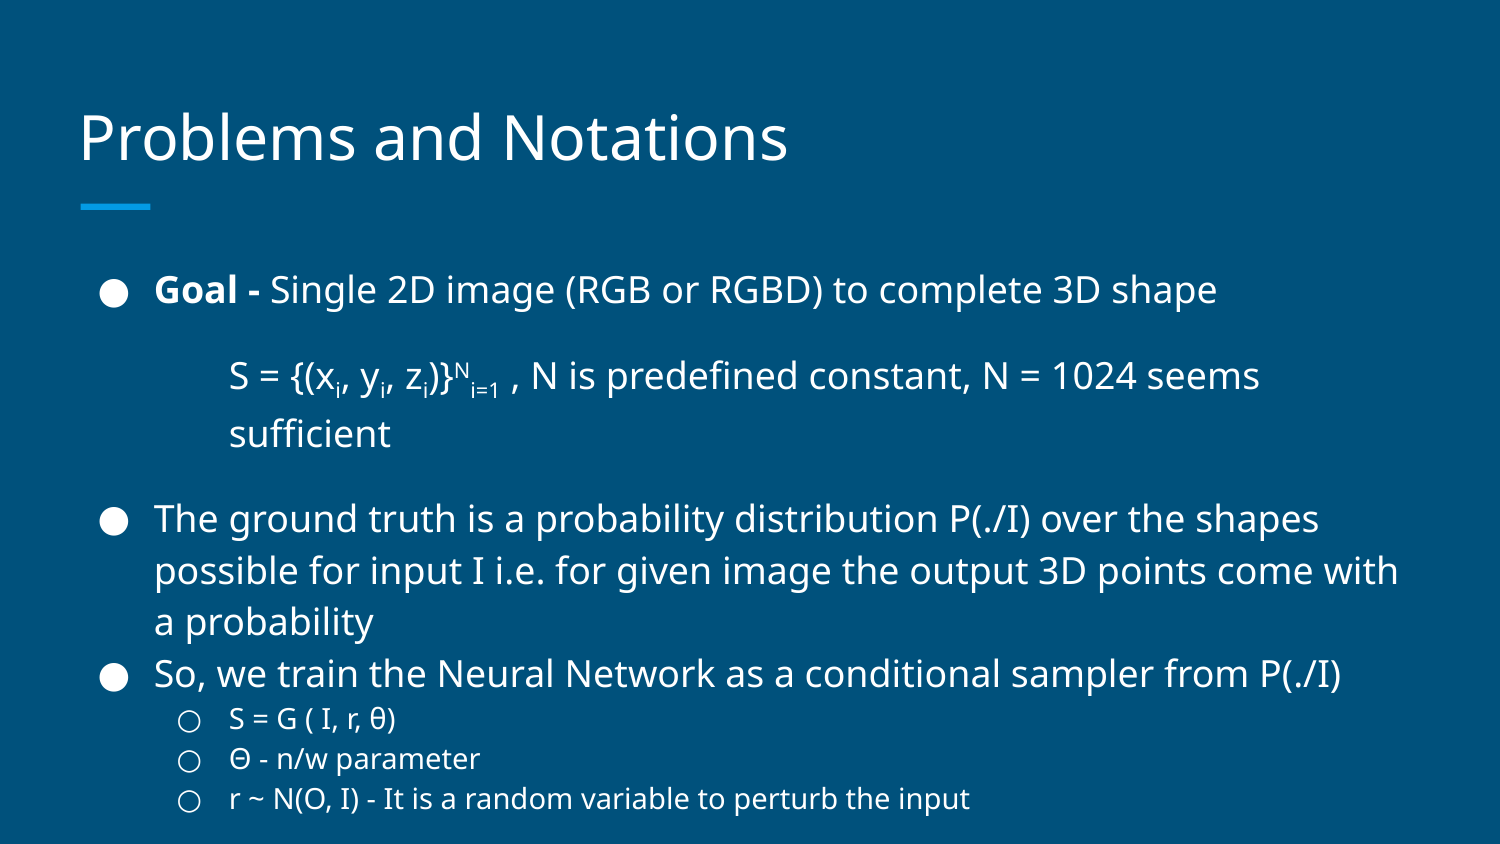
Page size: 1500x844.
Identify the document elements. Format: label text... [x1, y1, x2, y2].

title Problems and Notations [63, 75, 1437, 188]
list Goal - Single 2D image (RGB or RGBD) to complete 3D shape S = {(xi, yi, zi)}Ni=1 , N is predefined constant, N = 1024 seems sufficient The ground truth is a probability distribution P(./I) over the shapes possible for input I i.e. for given image the output 3D points come with a probability So, we train the Neural Network as a conditional sampler from P(./I) S = G ( I, r, θ) Θ - n/w parameter r ~ N(O, I) - It is a random variable to perturb the input [63, 244, 1437, 750]
